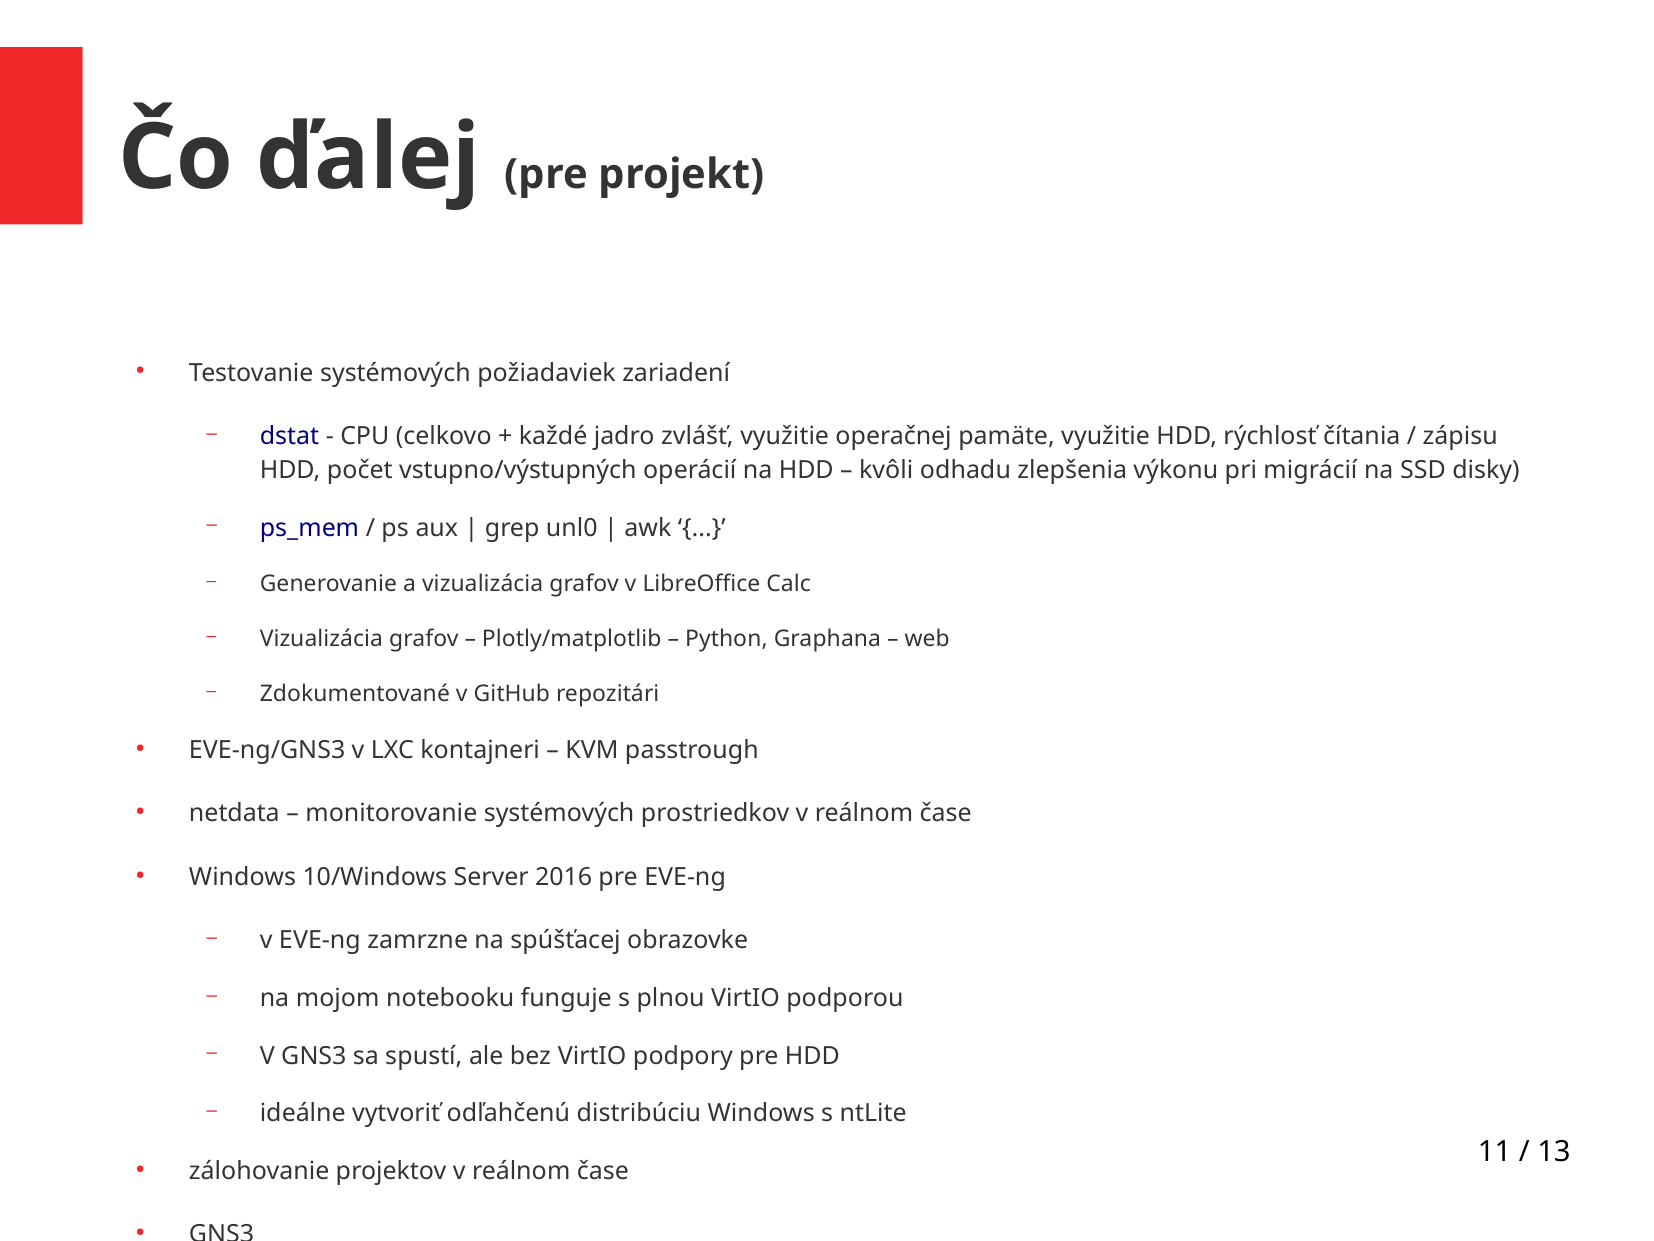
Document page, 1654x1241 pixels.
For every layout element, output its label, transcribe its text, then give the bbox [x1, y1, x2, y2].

list Testovanie systémových požiadaviek zariadení dstat - CPU (celkovo + každé jadro zvlášť, využitie operačnej pamäte, využitie HDD, rýchlosť čítania / zápisu HDD, počet vstupno/výstupných operácií na HDD – kvôli odhadu zlepšenia výkonu pri migrácií na SSD disky) ps_mem / ps aux | grep unl0 | awk ‘{...}’ Generovanie a vizualizácia grafov v LibreOffice Calc Vizualizácia grafov – Plotly/matplotlib – Python, Graphana – web Zdokumentované v GitHub repozitári EVE-ng/GNS3 v LXC kontajneri – KVM passtrough netdata – monitorovanie systémových prostriedkov v reálnom čase Windows 10/Windows Server 2016 pre EVE-ng v EVE-ng zamrzne na spúšťacej obrazovke na mojom notebooku funguje s plnou VirtIO podporou V GNS3 sa spustí, ale bez VirtIO podpory pre HDD ideálne vytvoriť odľahčenú distribúciu Windows s ntLite zálohovanie projektov v reálnom čase GNS3 [118, 354, 1536, 1074]
title Čo ďalej (pre projekt) [118, 49, 1571, 257]
